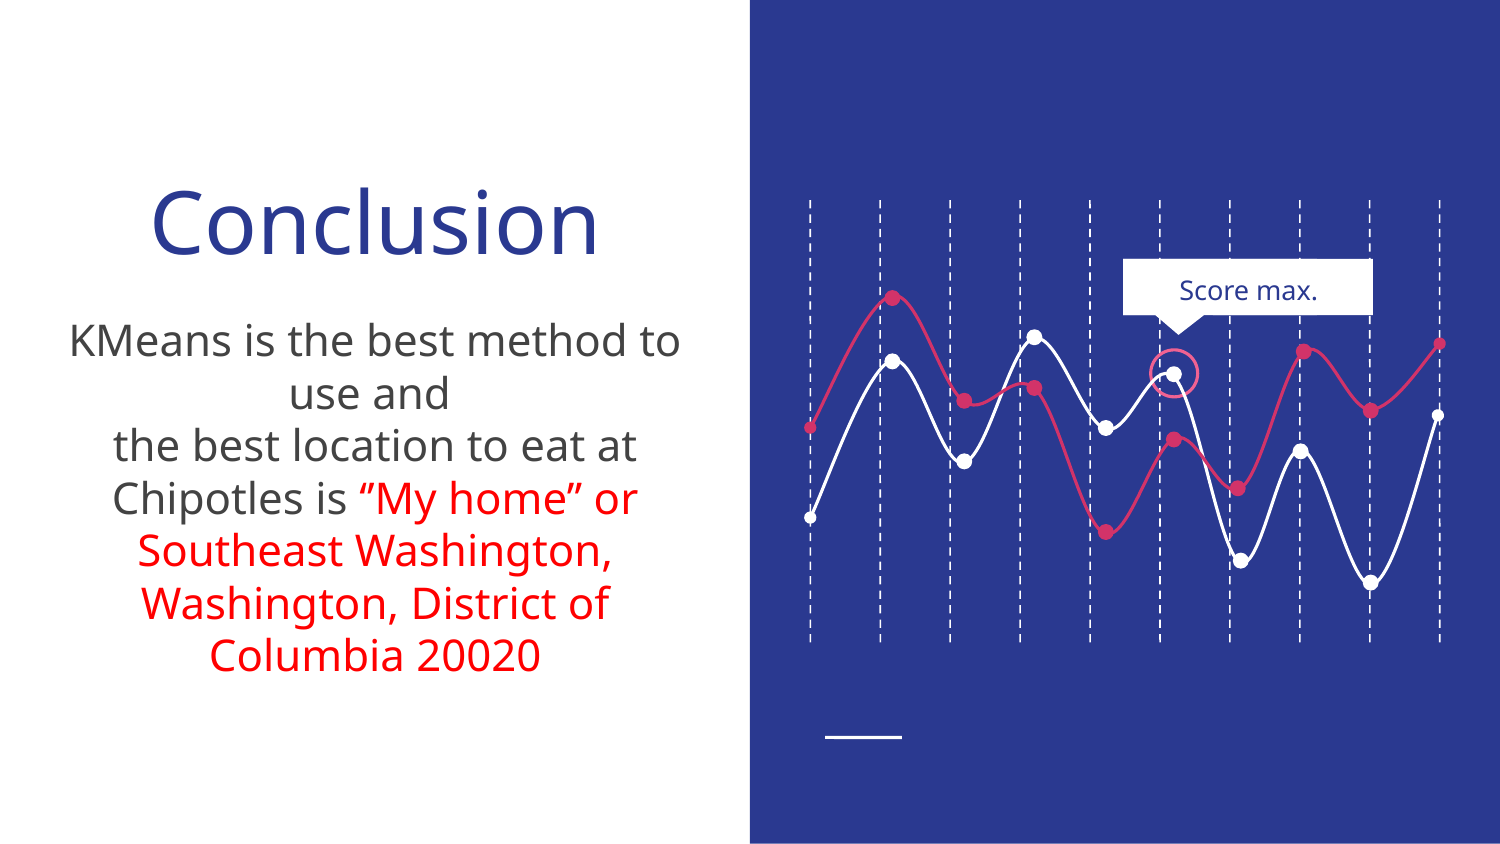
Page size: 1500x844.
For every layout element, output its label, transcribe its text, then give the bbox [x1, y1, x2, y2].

title Conclusion [43, 30, 708, 287]
text_box [886, 354, 899, 368]
text_box [1231, 481, 1245, 495]
text_box [1099, 421, 1113, 435]
text_box [1364, 404, 1378, 418]
list Score max. [1123, 263, 1375, 311]
text_box [957, 394, 971, 408]
text_box [1027, 381, 1041, 395]
text_box [1123, 258, 1368, 263]
text_box [886, 291, 899, 305]
text_box [1297, 345, 1311, 358]
text_box [1167, 367, 1181, 381]
text_box [1294, 444, 1308, 458]
text_box [1167, 433, 1181, 446]
text_box [1123, 311, 1373, 335]
text_box [1234, 554, 1248, 568]
text_box [1364, 576, 1378, 590]
text_box [1099, 525, 1113, 539]
text_box [1027, 330, 1041, 344]
text_box [957, 454, 971, 468]
subtitle KMeans is the best method to use and the best location to eat at Chipotles is ‘’My home’’ or Southeast Washington, Washington, District of Columbia 20020 [43, 297, 708, 575]
